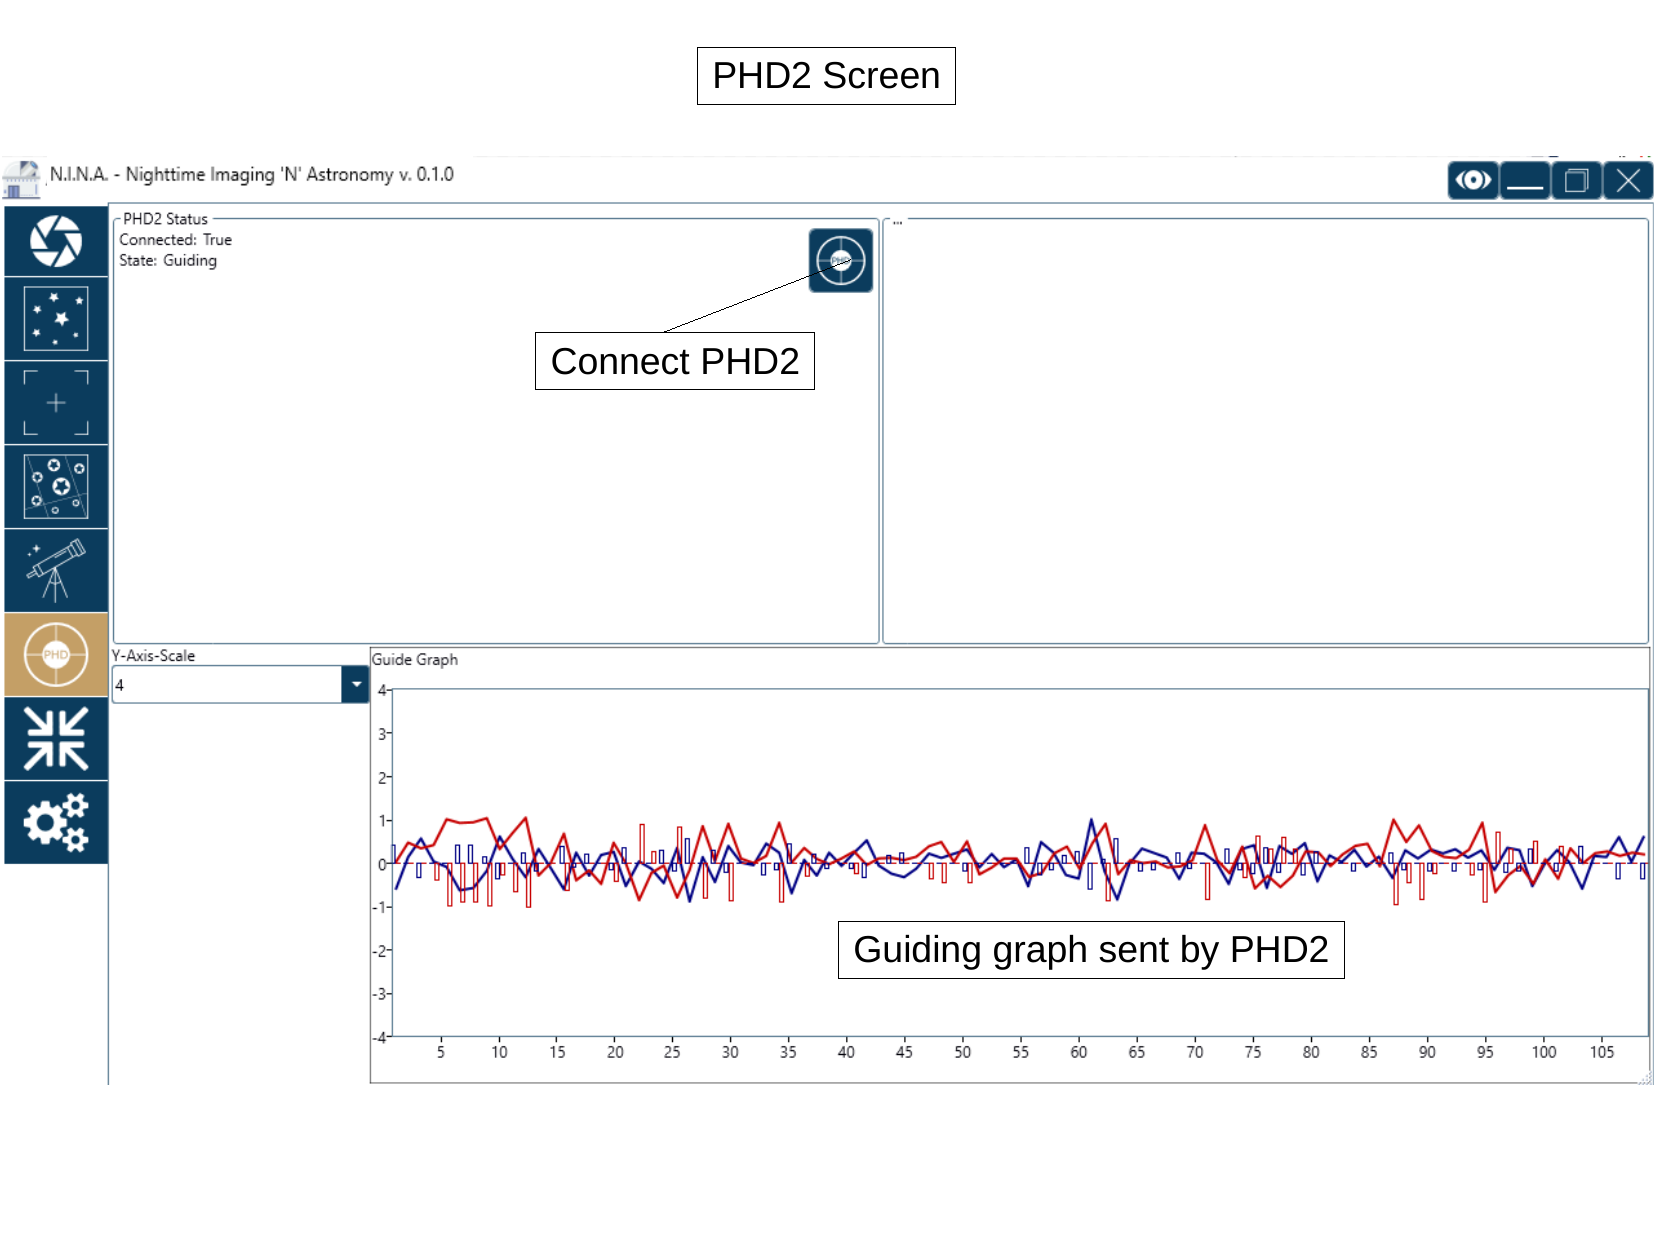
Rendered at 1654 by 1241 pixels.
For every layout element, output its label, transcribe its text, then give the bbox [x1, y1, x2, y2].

text_box PHD2 Screen [697, 47, 956, 105]
text_box Connect PHD2 [535, 332, 815, 390]
picture [2, 156, 1654, 1085]
text_box Guiding graph sent by PHD2 [838, 921, 1345, 979]
